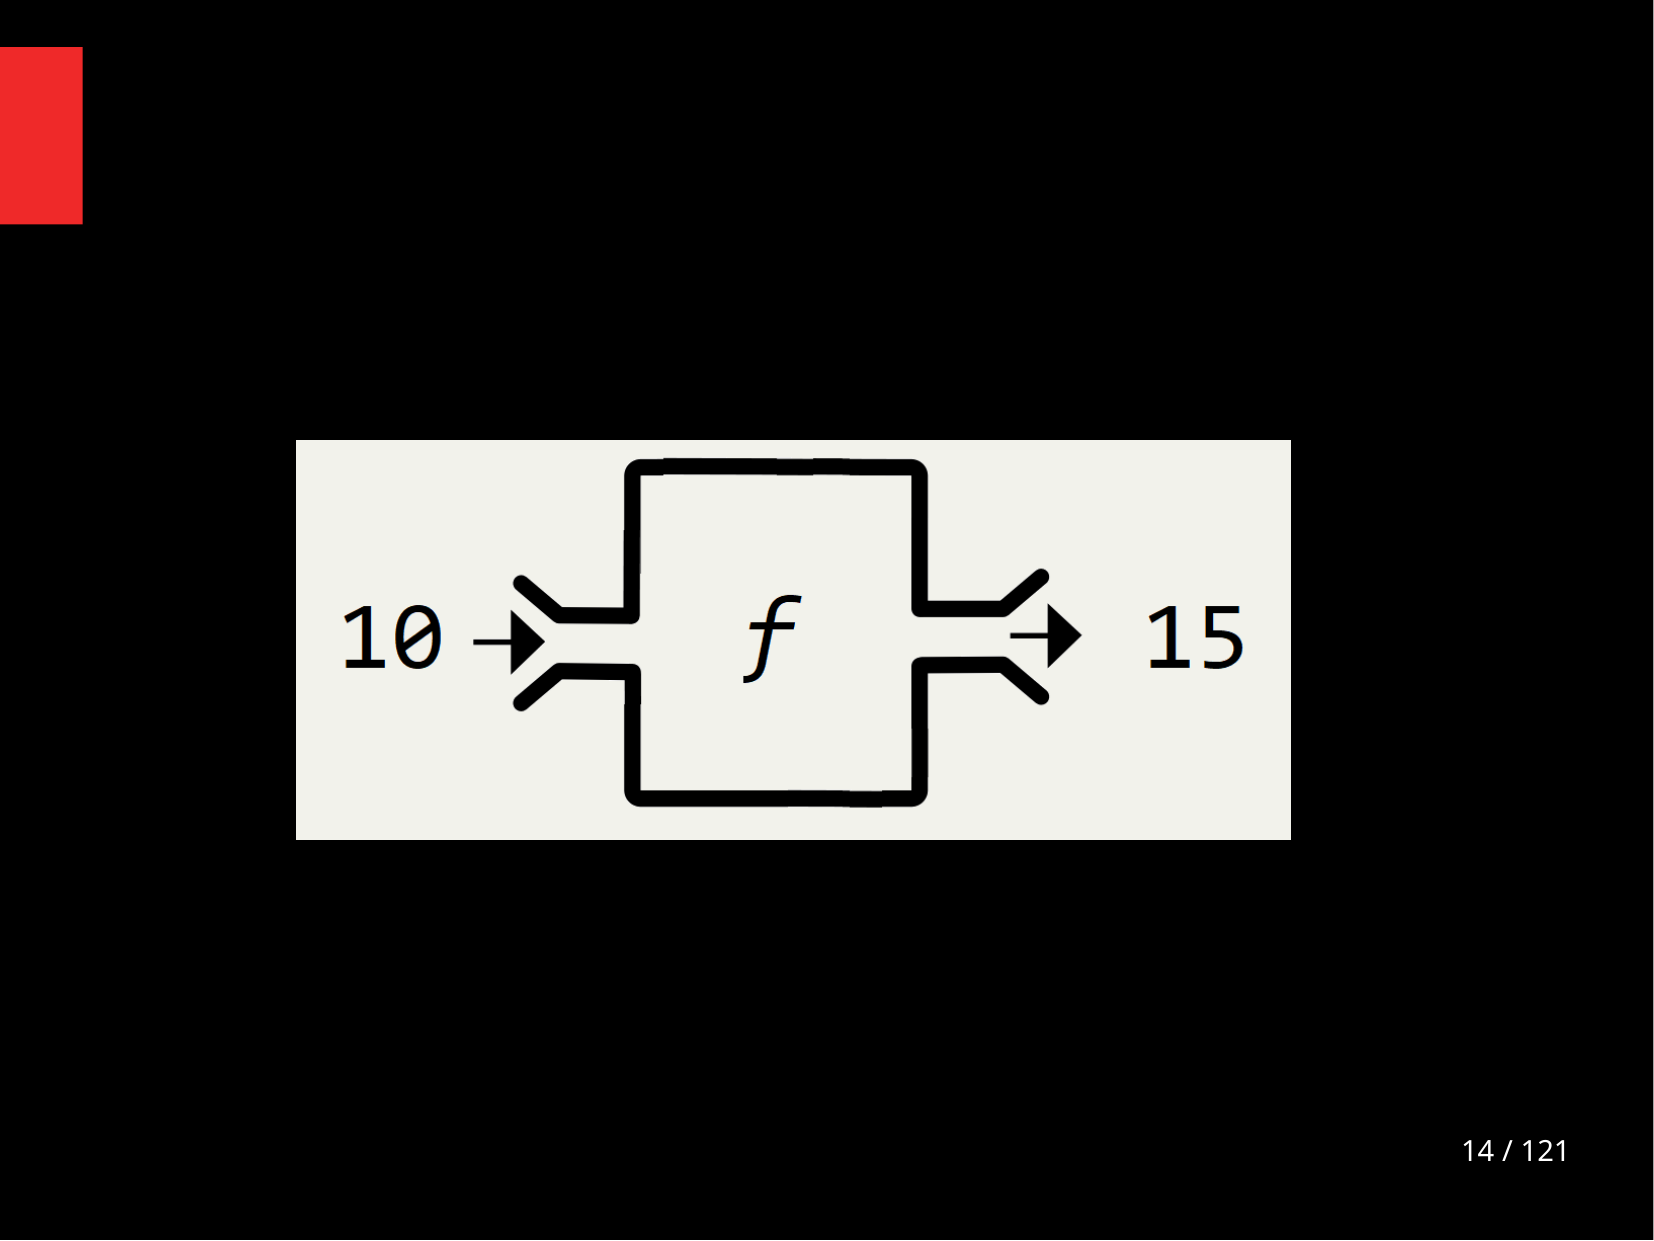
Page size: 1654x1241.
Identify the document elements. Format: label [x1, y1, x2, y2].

picture [296, 440, 1291, 841]
